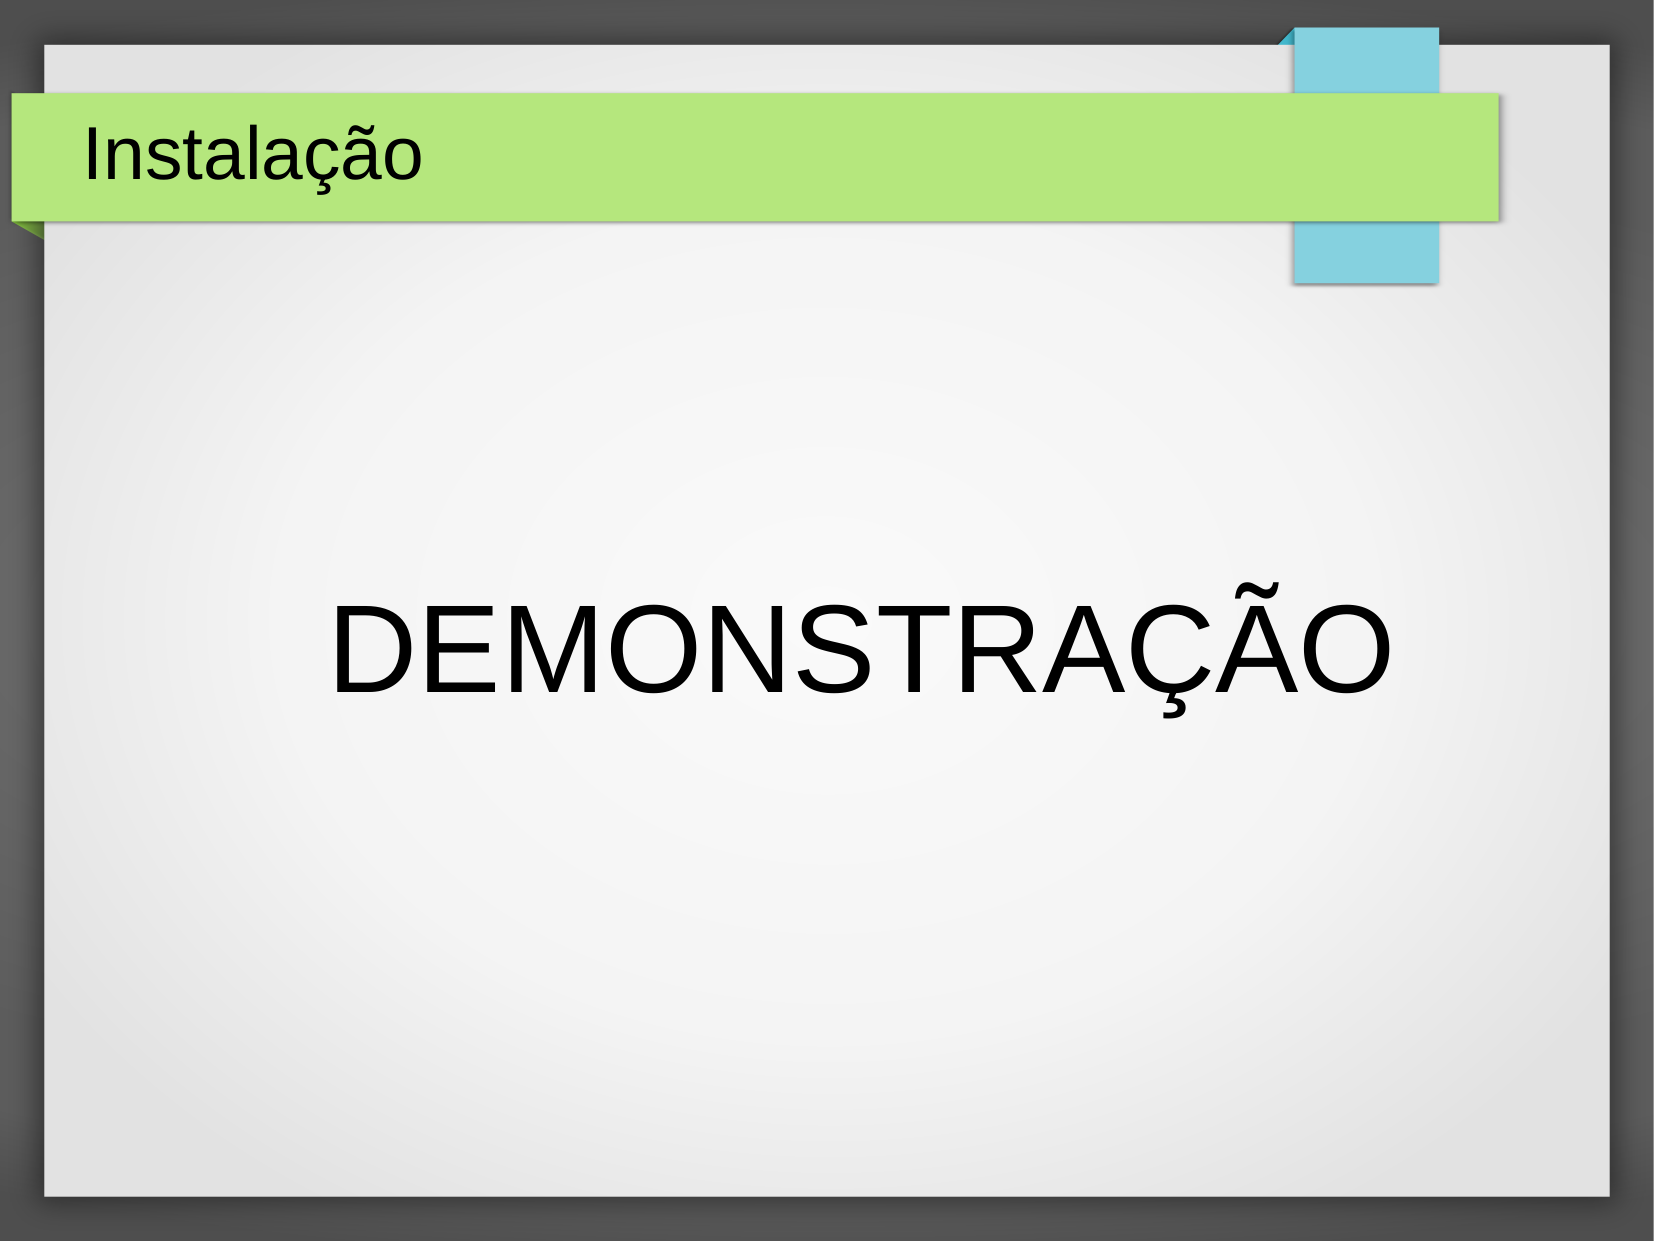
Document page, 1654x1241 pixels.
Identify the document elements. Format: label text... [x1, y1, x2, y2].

title Instalação [82, 94, 1264, 213]
list DEMONSTRAÇÃO [82, 578, 1571, 1015]
picture [0, 0, 1654, 1241]
